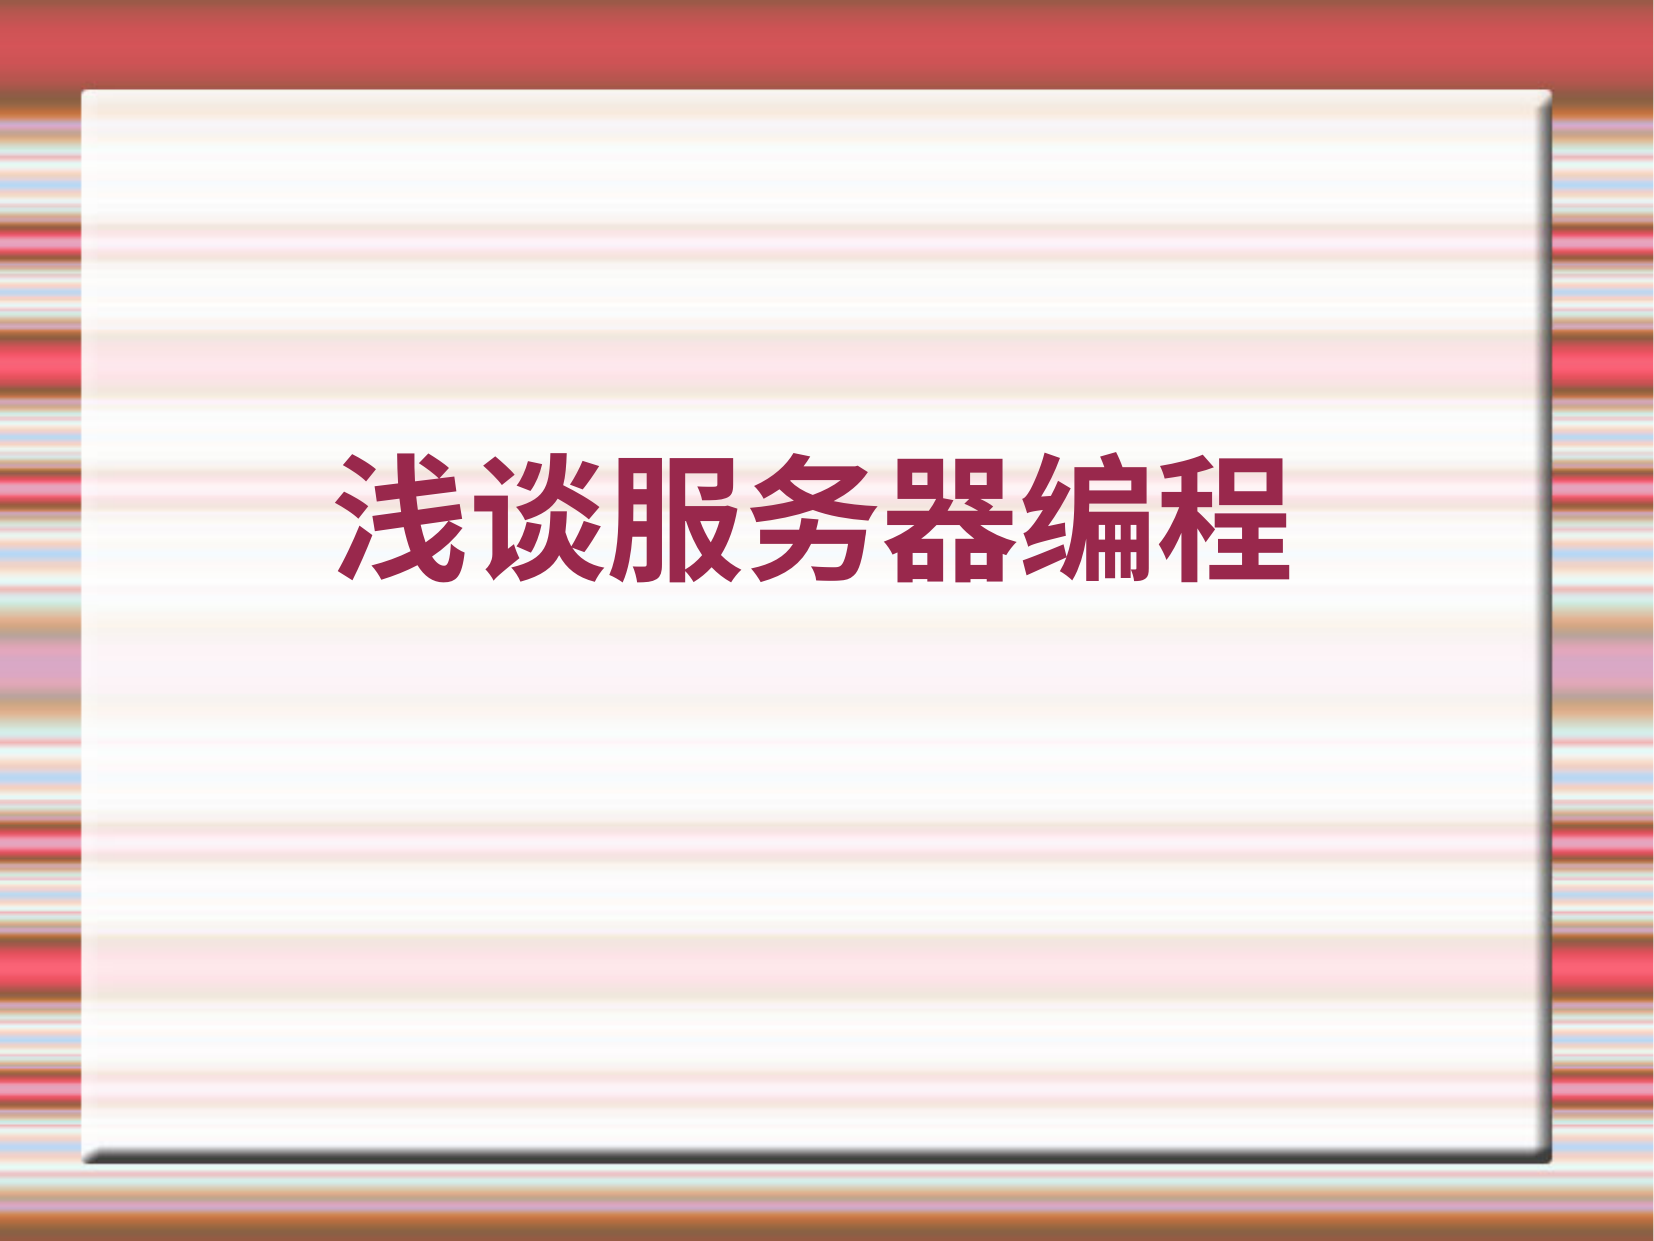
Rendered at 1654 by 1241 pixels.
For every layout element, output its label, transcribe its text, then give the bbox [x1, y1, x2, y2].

title 浅谈服务器编程 [107, 407, 1520, 615]
picture [0, 0, 1654, 1241]
